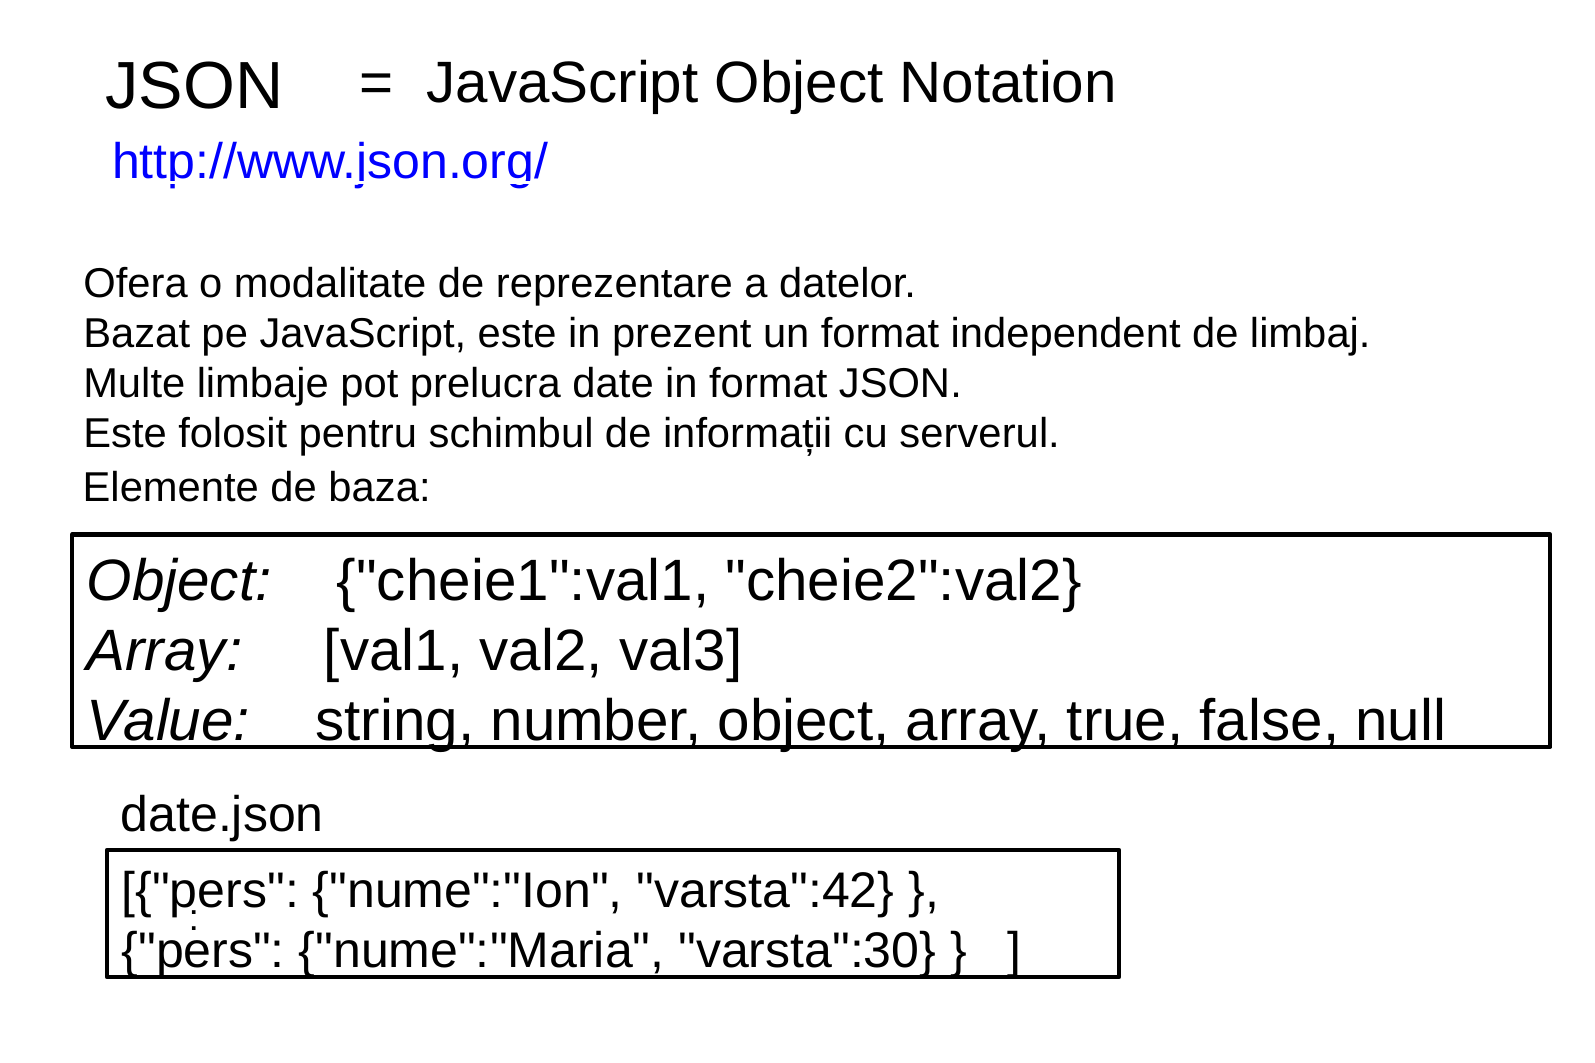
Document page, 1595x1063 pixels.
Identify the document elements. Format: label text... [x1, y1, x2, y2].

text_box = JavaScript Object Notation [334, 36, 1201, 117]
text_box Elemente de baza: [67, 452, 470, 515]
text_box Object: {"cheie1":val1, "cheie2":val2} Array: [val1, val2, val3] Value: string, number, object, array, true, false, null [72, 534, 1551, 747]
text_box date.json [106, 773, 354, 845]
text_box [{"pers": {"nume":"Ion", "varsta":42} }, {"pers": {"nume":"Maria", "varsta":30} } ] [106, 849, 1119, 978]
text_box http://www.json.org/ [97, 121, 593, 192]
text_box Ofera o modalitate de reprezentare a datelor. Bazat pe JavaScript, este in prezent un format independent de limbaj. Multe limbaje pot prelucra date in format JSON. Este folosit pentru schimbul de informații cu serverul. [68, 247, 1482, 404]
text_box : [173, 885, 217, 943]
text_box JSON [90, 34, 312, 125]
